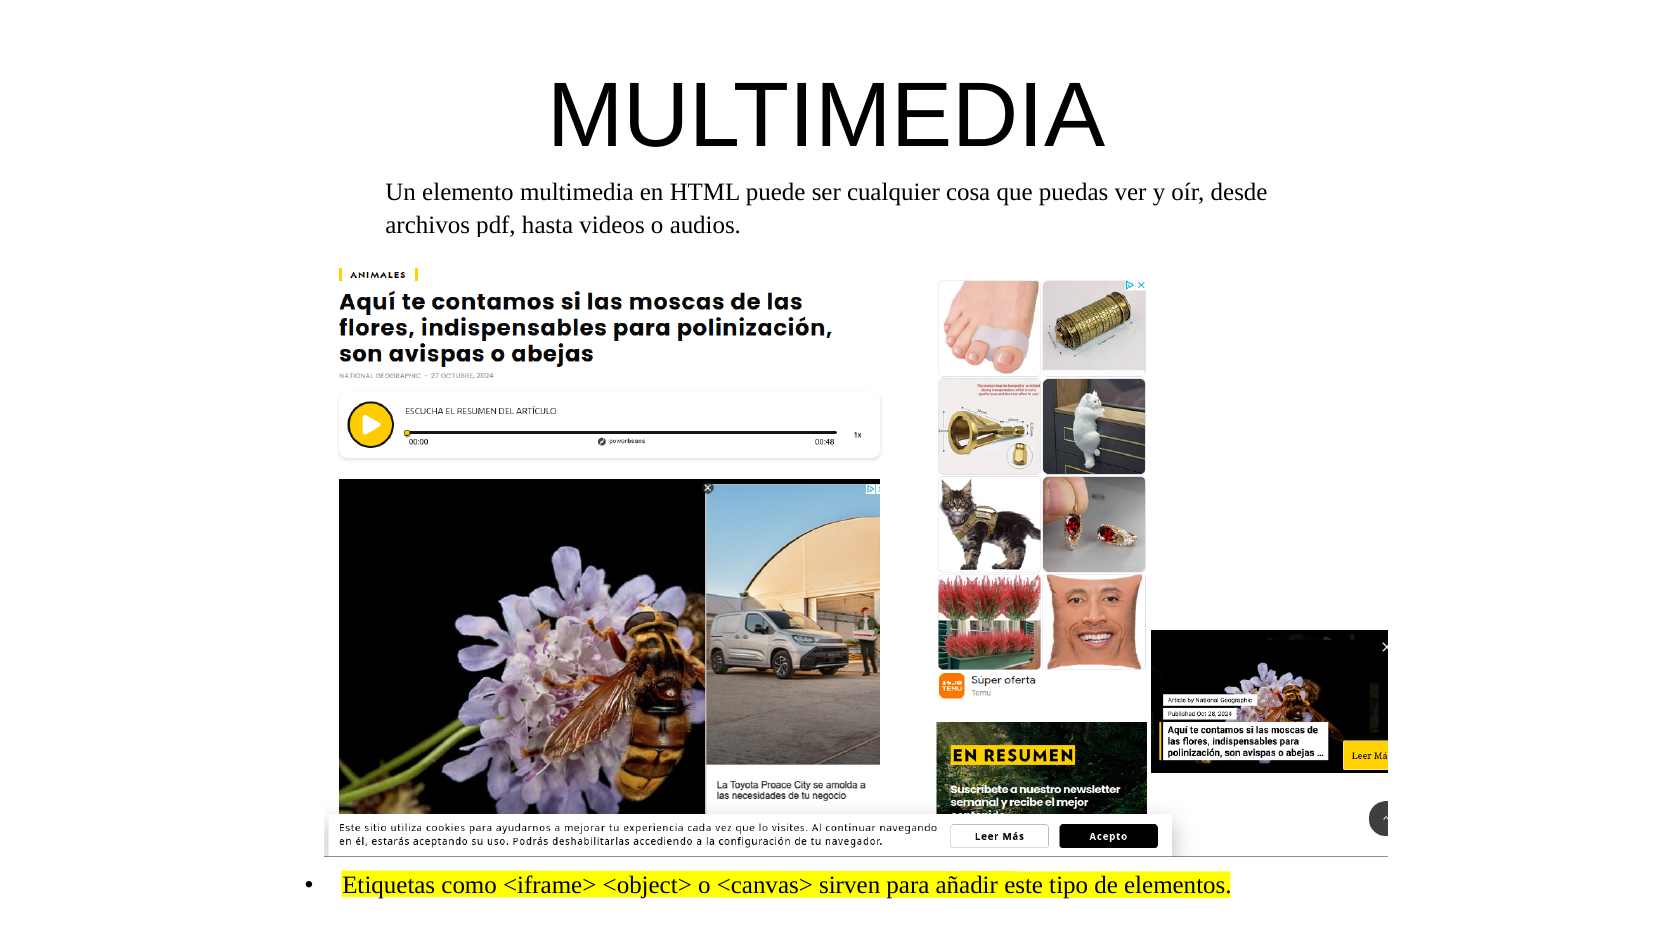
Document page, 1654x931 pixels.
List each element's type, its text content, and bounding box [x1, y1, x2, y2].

chart [147, 751, 1346, 931]
picture [324, 264, 1388, 857]
title MULTIMEDIA [82, 37, 1571, 193]
chart [265, 59, 1270, 237]
